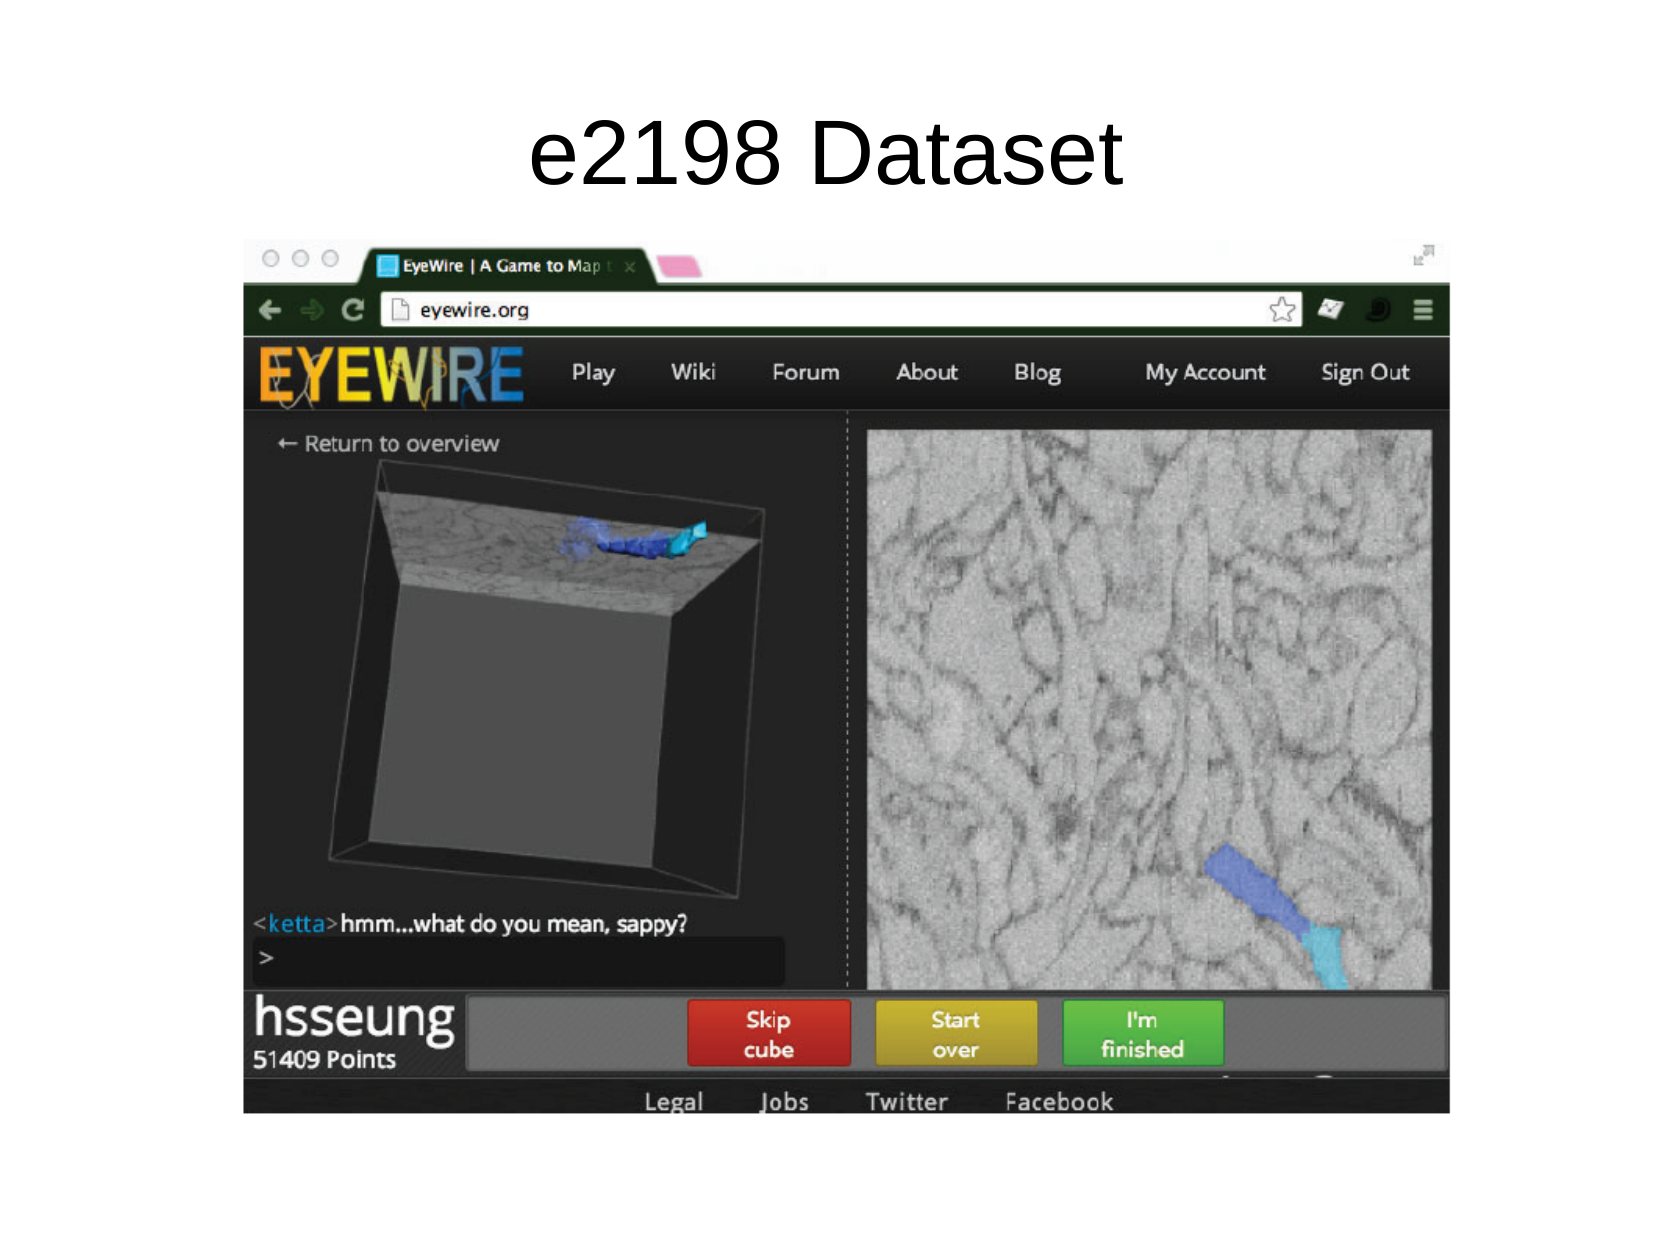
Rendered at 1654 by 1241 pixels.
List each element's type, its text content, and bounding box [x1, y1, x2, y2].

picture [225, 239, 1472, 1134]
title e2198 Dataset [82, 49, 1571, 257]
